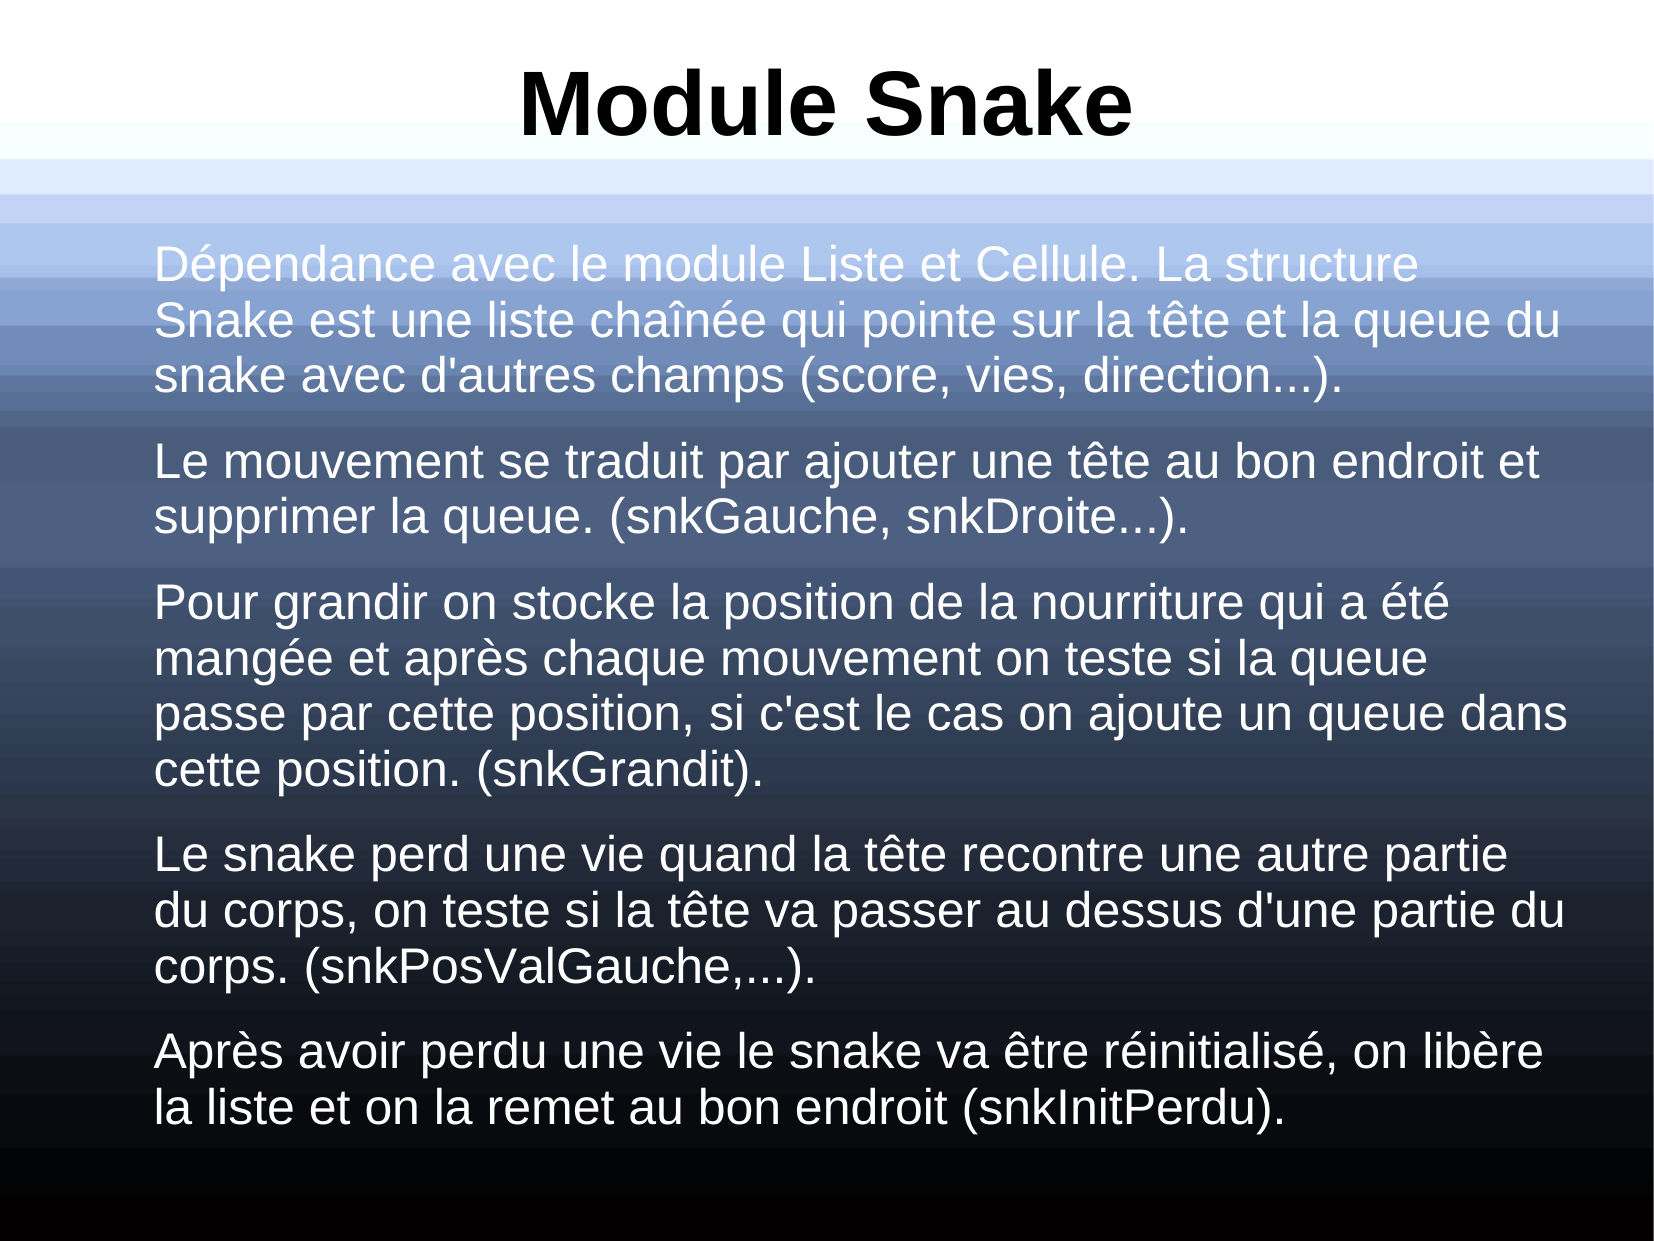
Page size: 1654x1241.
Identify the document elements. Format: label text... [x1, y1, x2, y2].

title Module Snake [82, 0, 1571, 208]
picture [0, 0, 1654, 1241]
list Dépendance avec le module Liste et Cellule. La structure Snake est une liste chaînée qui pointe sur la tête et la queue du snake avec d'autres champs (score, vies, direction...). Le mouvement se traduit par ajouter une tête au bon endroit et supprimer la queue. (snkGauche, snkDroite...). Pour grandir on stocke la position de la nourriture qui a été mangée et après chaque mouvement on teste si la queue passe par cette position, si c'est le cas on ajoute un queue dans cette position. (snkGrandit). Le snake perd une vie quand la tête recontre une autre partie du corps, on teste si la tête va passer au dessus d'une partie du corps. (snkPosValGauche,...). Après avoir perdu une vie le snake va être réinitialisé, on libère la liste et on la remet au bon endroit (snkInitPerdu). [82, 236, 1571, 1135]
